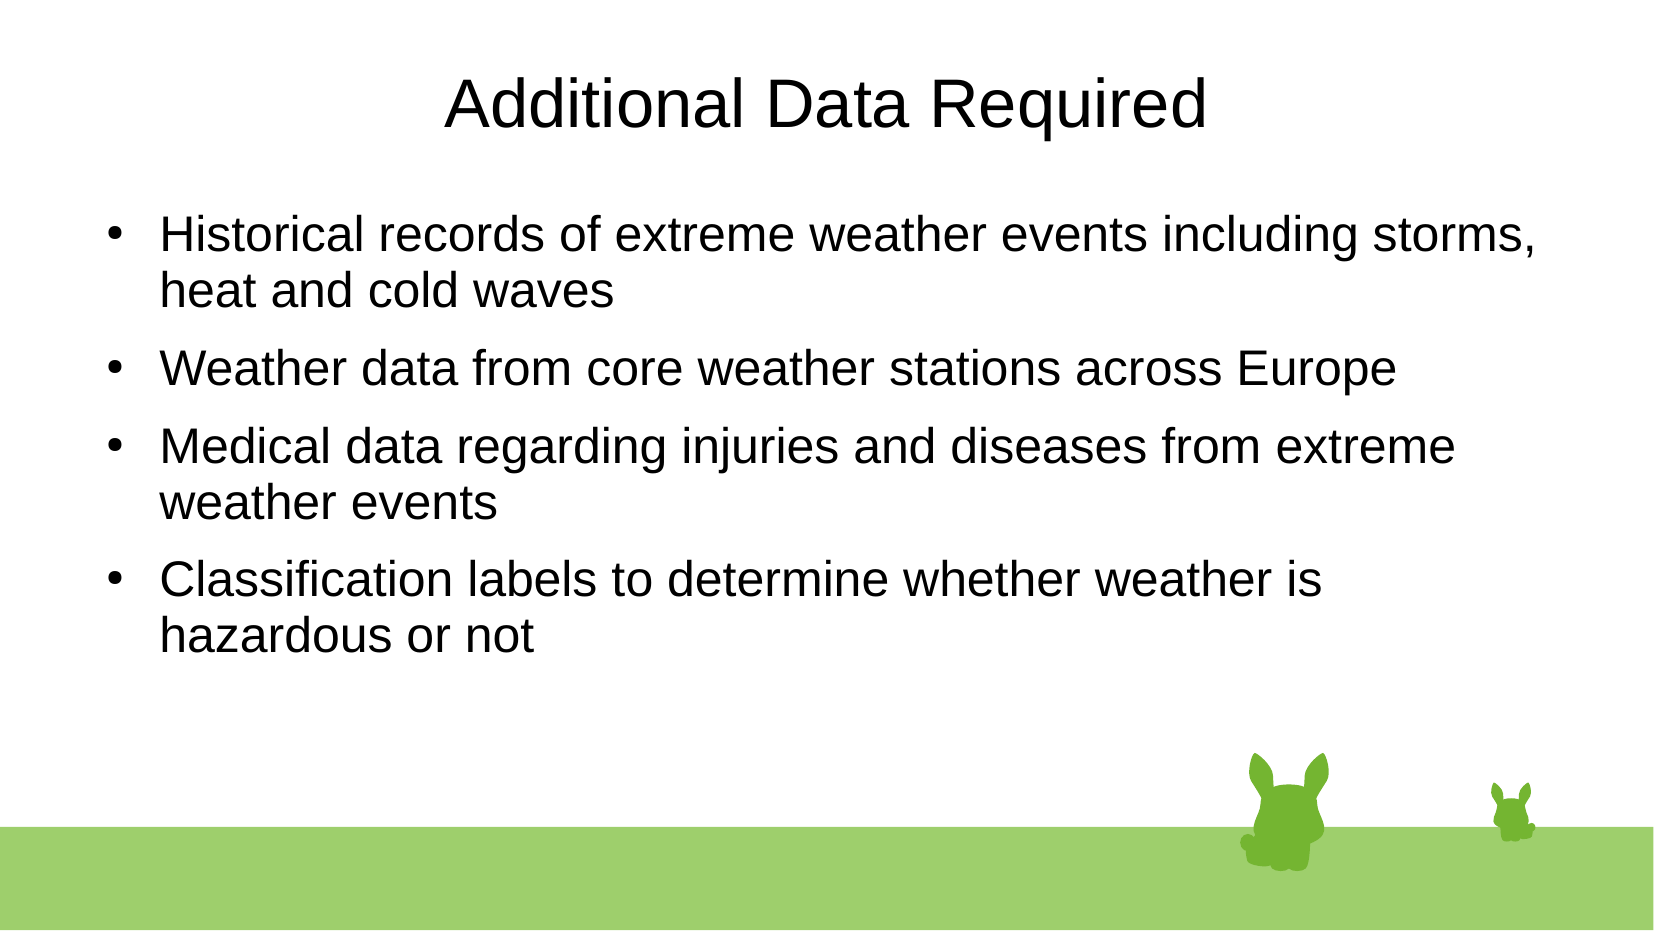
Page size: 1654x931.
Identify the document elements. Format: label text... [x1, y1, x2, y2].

list Historical records of extreme weather events including storms, heat and cold waves Weather data from core weather stations across Europe Medical data regarding injuries and diseases from extreme weather events Classification labels to determine whether weather is hazardous or not [88, 206, 1565, 739]
title Additional Data Required [88, 29, 1565, 178]
